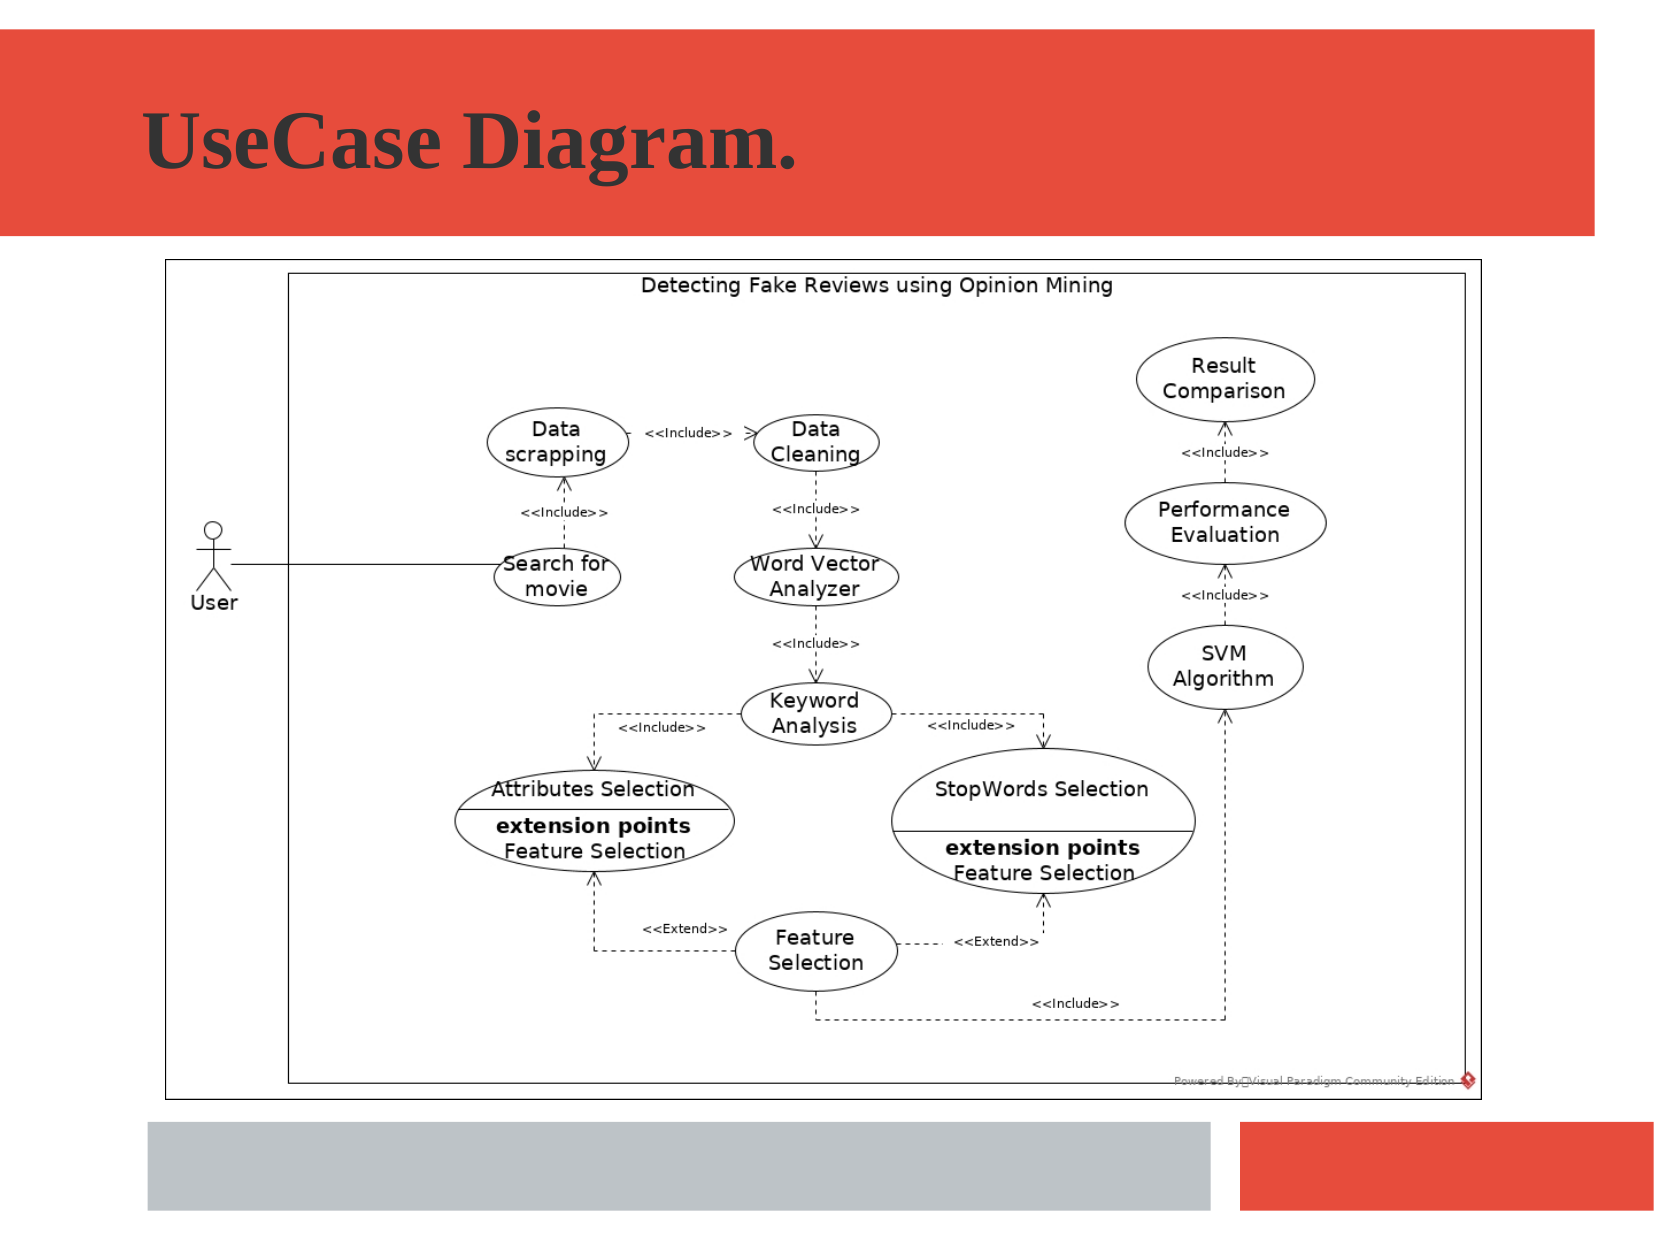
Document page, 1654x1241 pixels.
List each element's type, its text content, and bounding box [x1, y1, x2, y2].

picture [165, 259, 1482, 1100]
text_box UseCase Diagram. [141, 31, 1595, 239]
